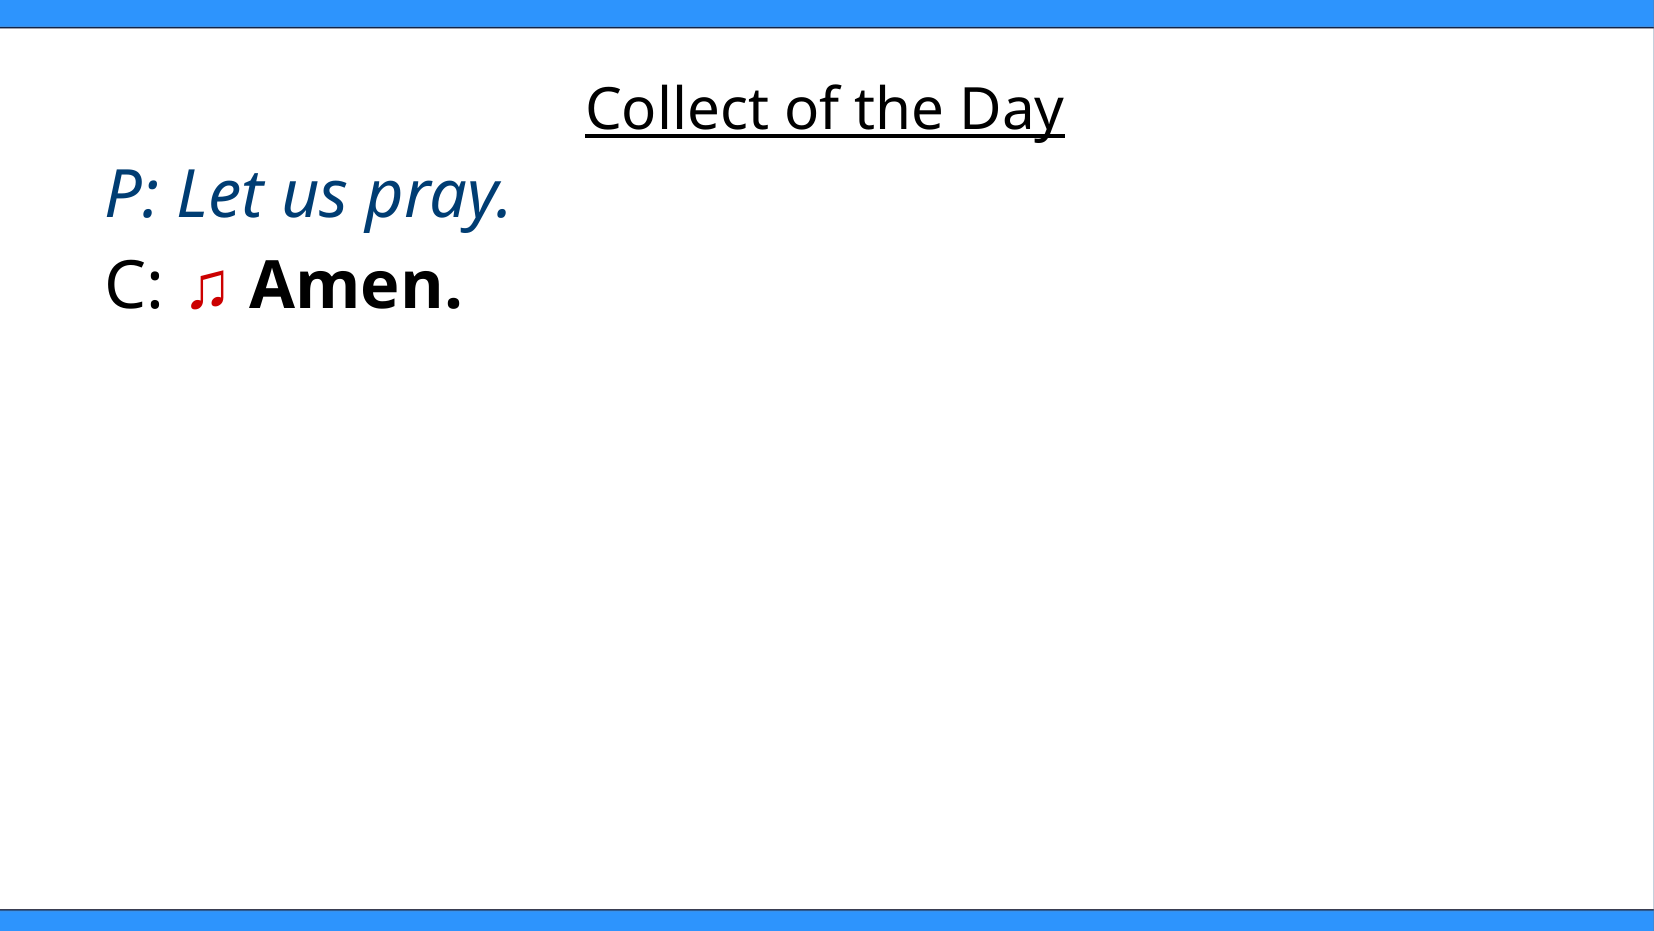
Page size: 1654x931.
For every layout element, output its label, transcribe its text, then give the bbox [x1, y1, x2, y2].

picture [0, 0, 1654, 931]
text_box Collect of the Day P: Let us pray. C: ♫ Amen. [90, 60, 1561, 376]
